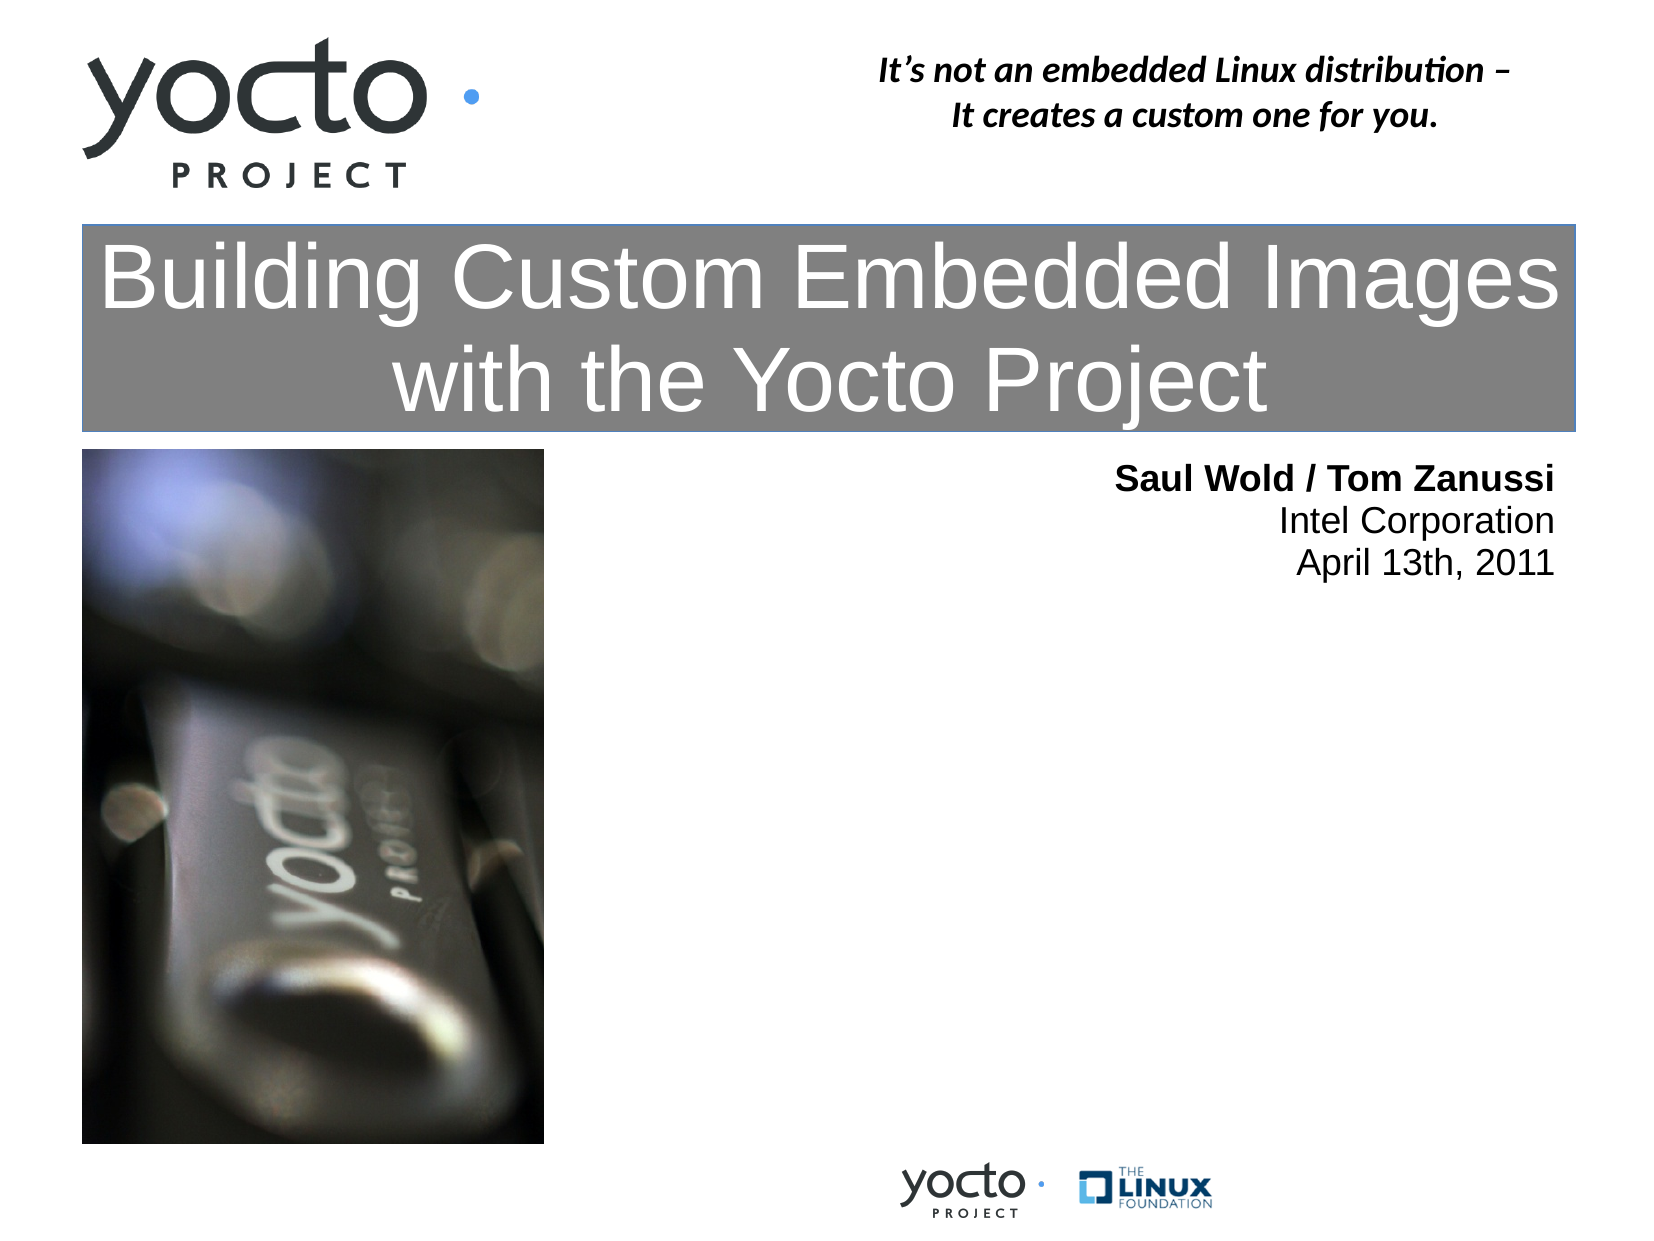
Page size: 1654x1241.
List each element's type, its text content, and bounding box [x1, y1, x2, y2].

text_box Saul Wold / Tom Zanussi Intel Corporation April 13th, 2011 [1007, 450, 1571, 591]
picture [82, 37, 479, 188]
picture [900, 1162, 1044, 1218]
picture [82, 449, 544, 1144]
picture [1075, 1162, 1215, 1211]
title Building Custom Embedded Images with the Yocto Project [86, 225, 1576, 432]
